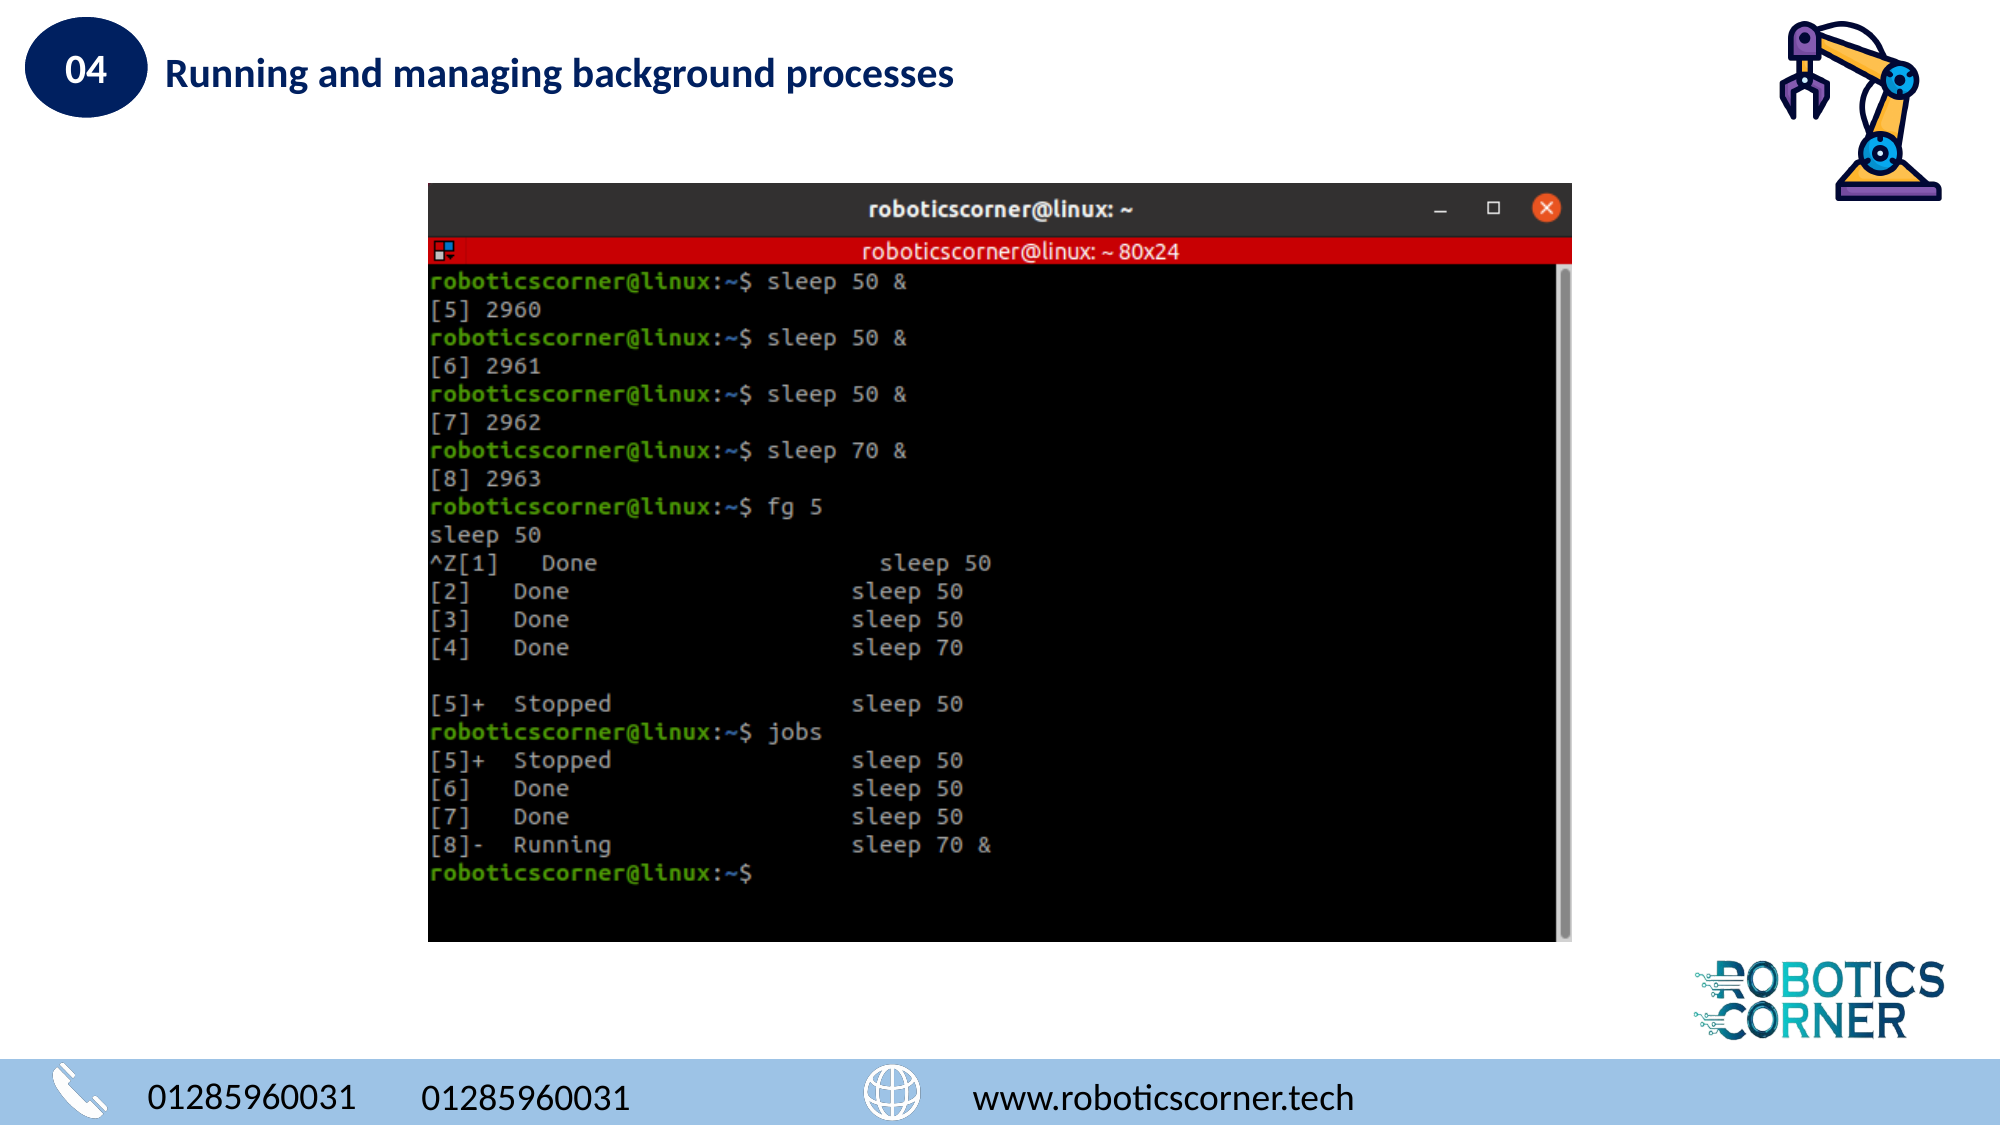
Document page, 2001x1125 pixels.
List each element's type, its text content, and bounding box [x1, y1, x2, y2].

text_box 04 [22, 14, 150, 121]
picture [47, 1057, 113, 1124]
picture [428, 183, 1572, 942]
picture [1680, 859, 1953, 1059]
text_box [0, 1059, 858, 1125]
text_box [925, 1059, 2000, 1125]
text_box Running and managing background processes [150, 38, 981, 103]
picture [858, 1059, 925, 1125]
text_box 01285960031 [407, 1065, 768, 1125]
picture [1771, 21, 1950, 201]
text_box www.roboticscorner.tech [958, 1065, 1548, 1125]
text_box 01285960031 [133, 1064, 438, 1124]
